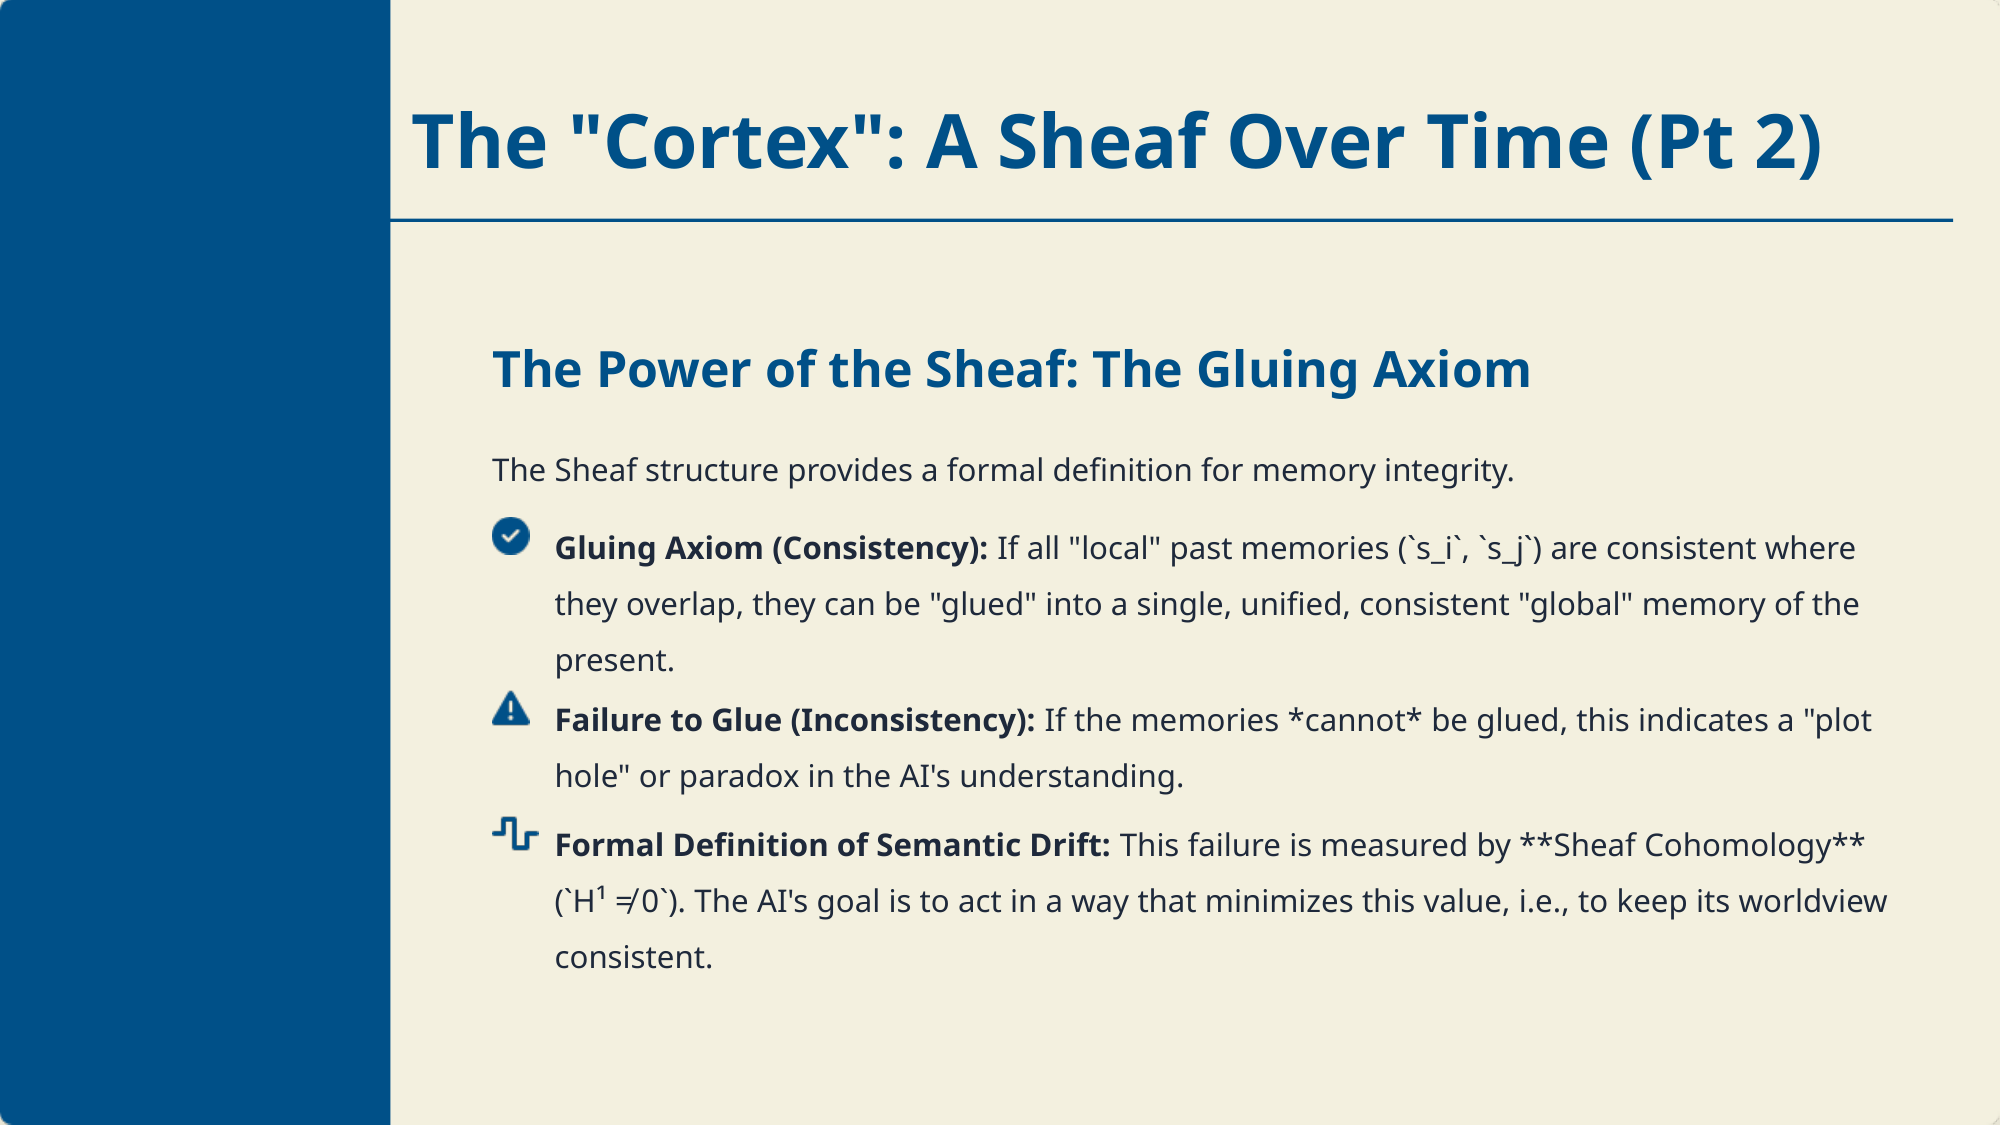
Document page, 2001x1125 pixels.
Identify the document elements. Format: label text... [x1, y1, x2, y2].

text_box The Power of the Sheaf: The Gluing Axiom [492, 337, 1969, 398]
text_box The Sheaf structure provides a formal definition for memory integrity. [492, 431, 1899, 488]
text_box The "Cortex": A Sheaf Over Time (Pt 2) [411, 93, 2000, 184]
text_box Failure to Glue (Inconsistency): If the memories *cannot* be glued, this indicates a "plot hole" or paradox in the AI's understanding. [554, 681, 1899, 794]
text_box Gluing Axiom (Consistency): If all "local" past memories (`s_i`, `s_j`) are consistent where they overlap, they can be "glued" into a single, unified, consistent "global" memory of the present. [554, 509, 1899, 678]
text_box Formal Definition of Semantic Drift: This failure is measured by **Sheaf Cohomology** (`H¹ ≠ 0`). The AI's goal is to act in a way that minimizes this value, i.e., to keep its worldview consistent. [554, 806, 1899, 975]
text_box [0, 218, 1954, 222]
picture [0, 0, 2000, 1125]
